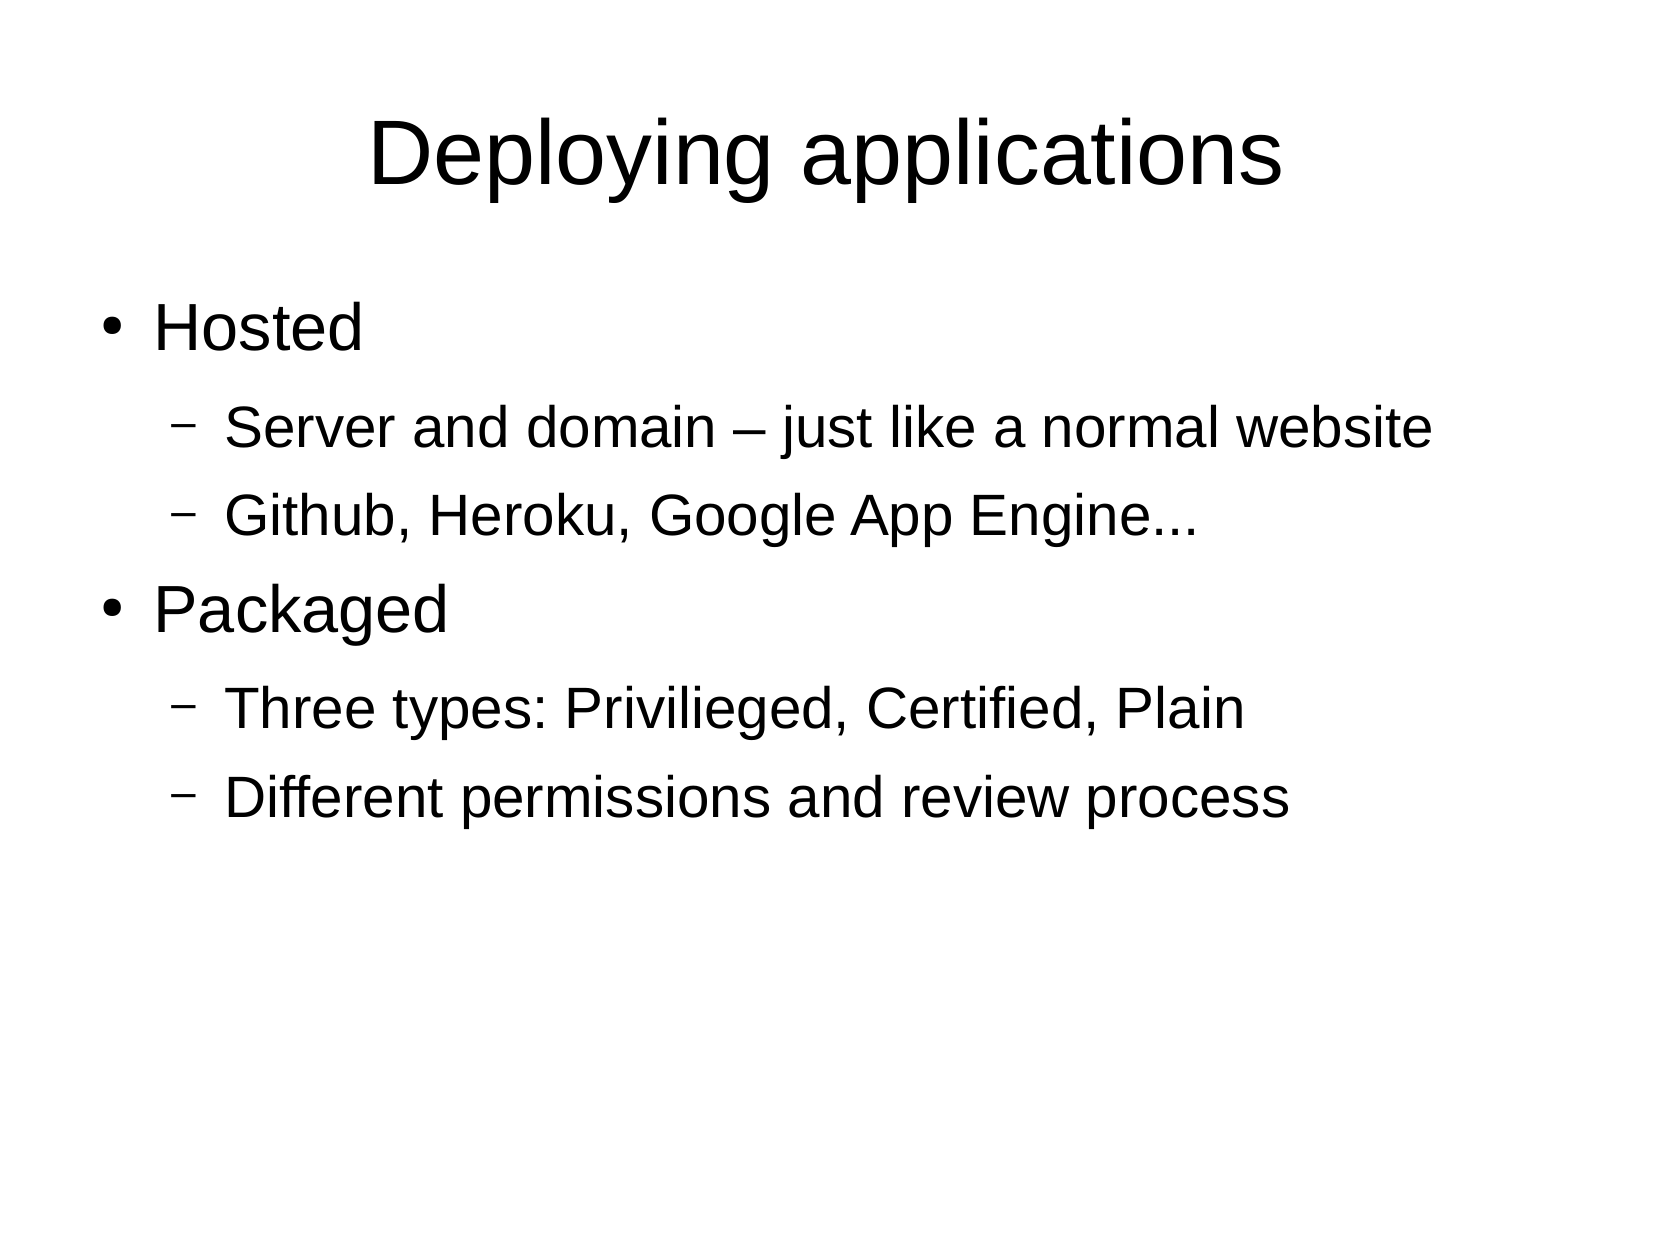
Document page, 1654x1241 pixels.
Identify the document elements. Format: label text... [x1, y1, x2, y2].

list Hosted Server and domain – just like a normal website Github, Heroku, Google App Engine... Packaged Three types: Privilieged, Certified, Plain Different permissions and review process [82, 290, 1538, 1010]
title Deploying applications [82, 49, 1571, 257]
